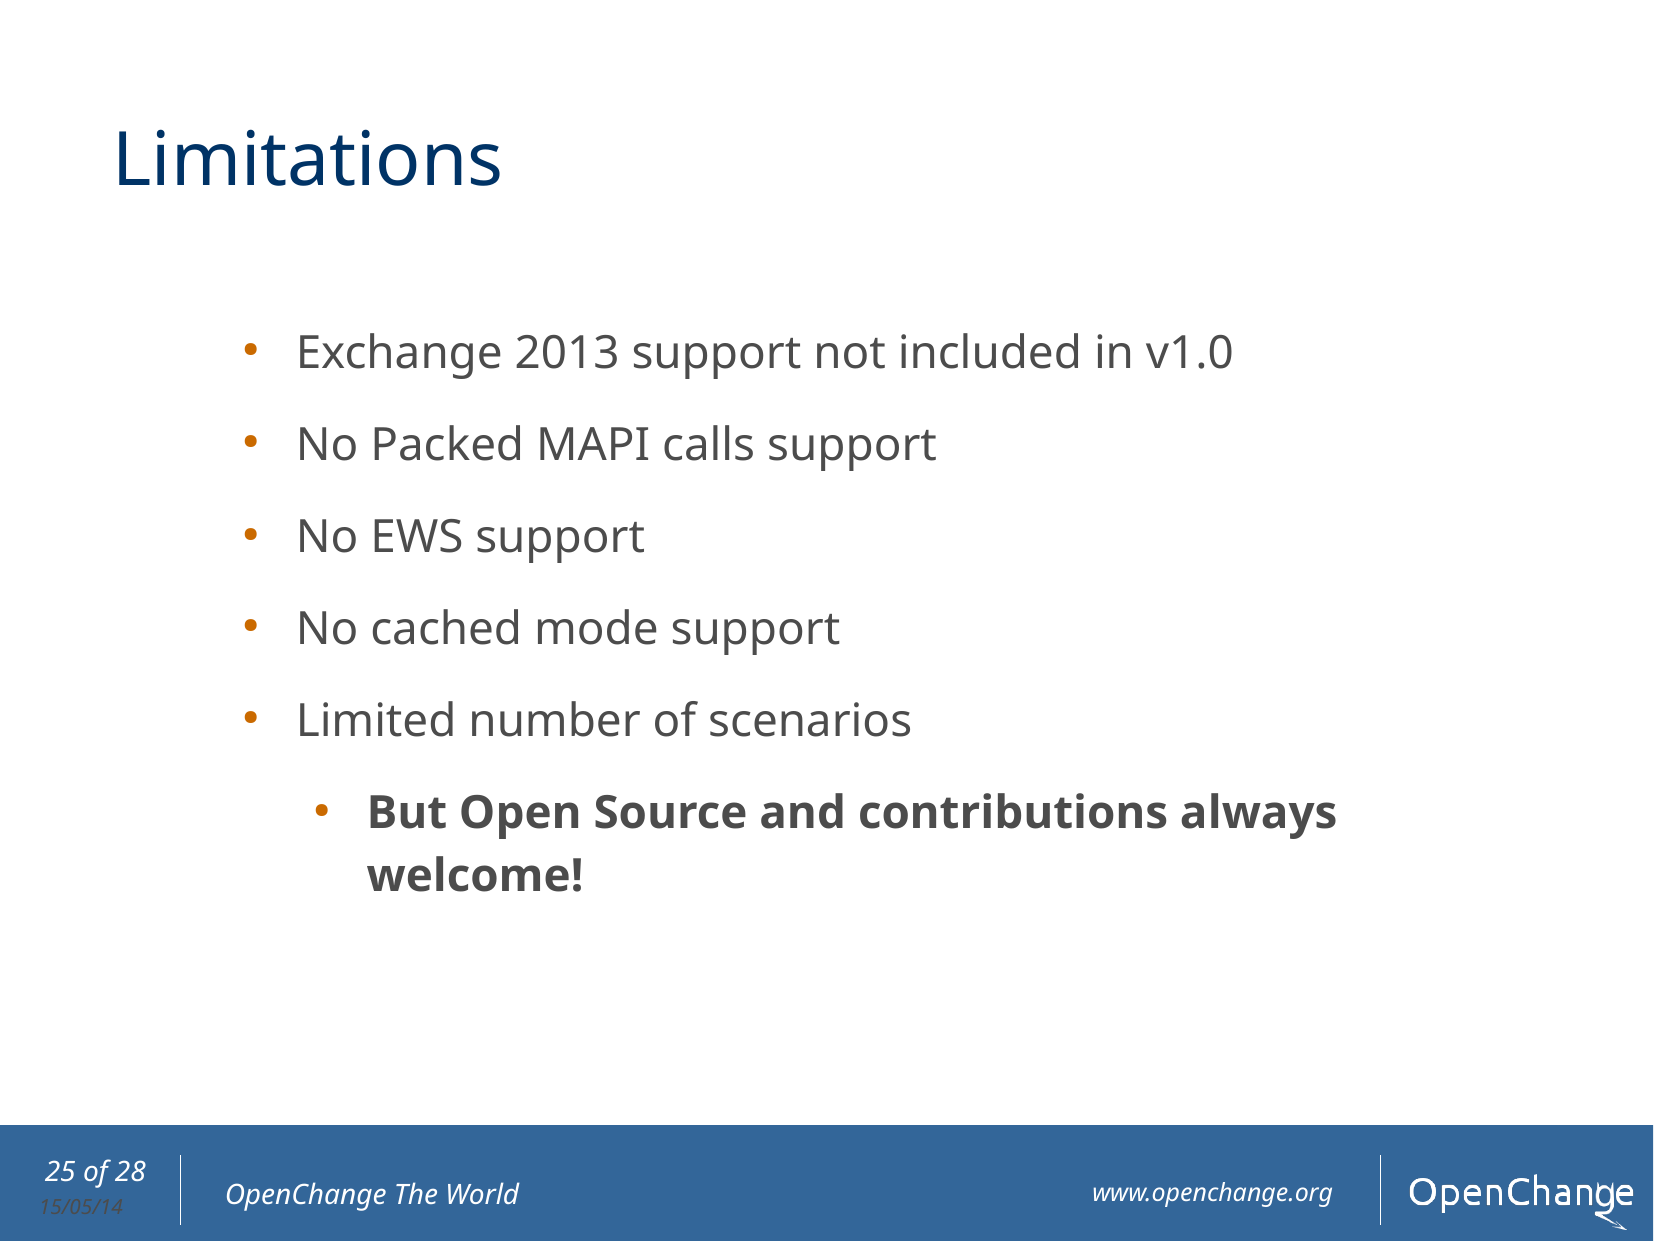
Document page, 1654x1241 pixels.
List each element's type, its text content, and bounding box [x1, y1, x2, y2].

title Limitations [112, 105, 1523, 208]
list Exchange 2013 support not included in v1.0 No Packed MAPI calls support No EWS support No cached mode support Limited number of scenarios But Open Source and contributions always welcome! [225, 319, 1486, 1040]
picture [1407, 1167, 1654, 1230]
